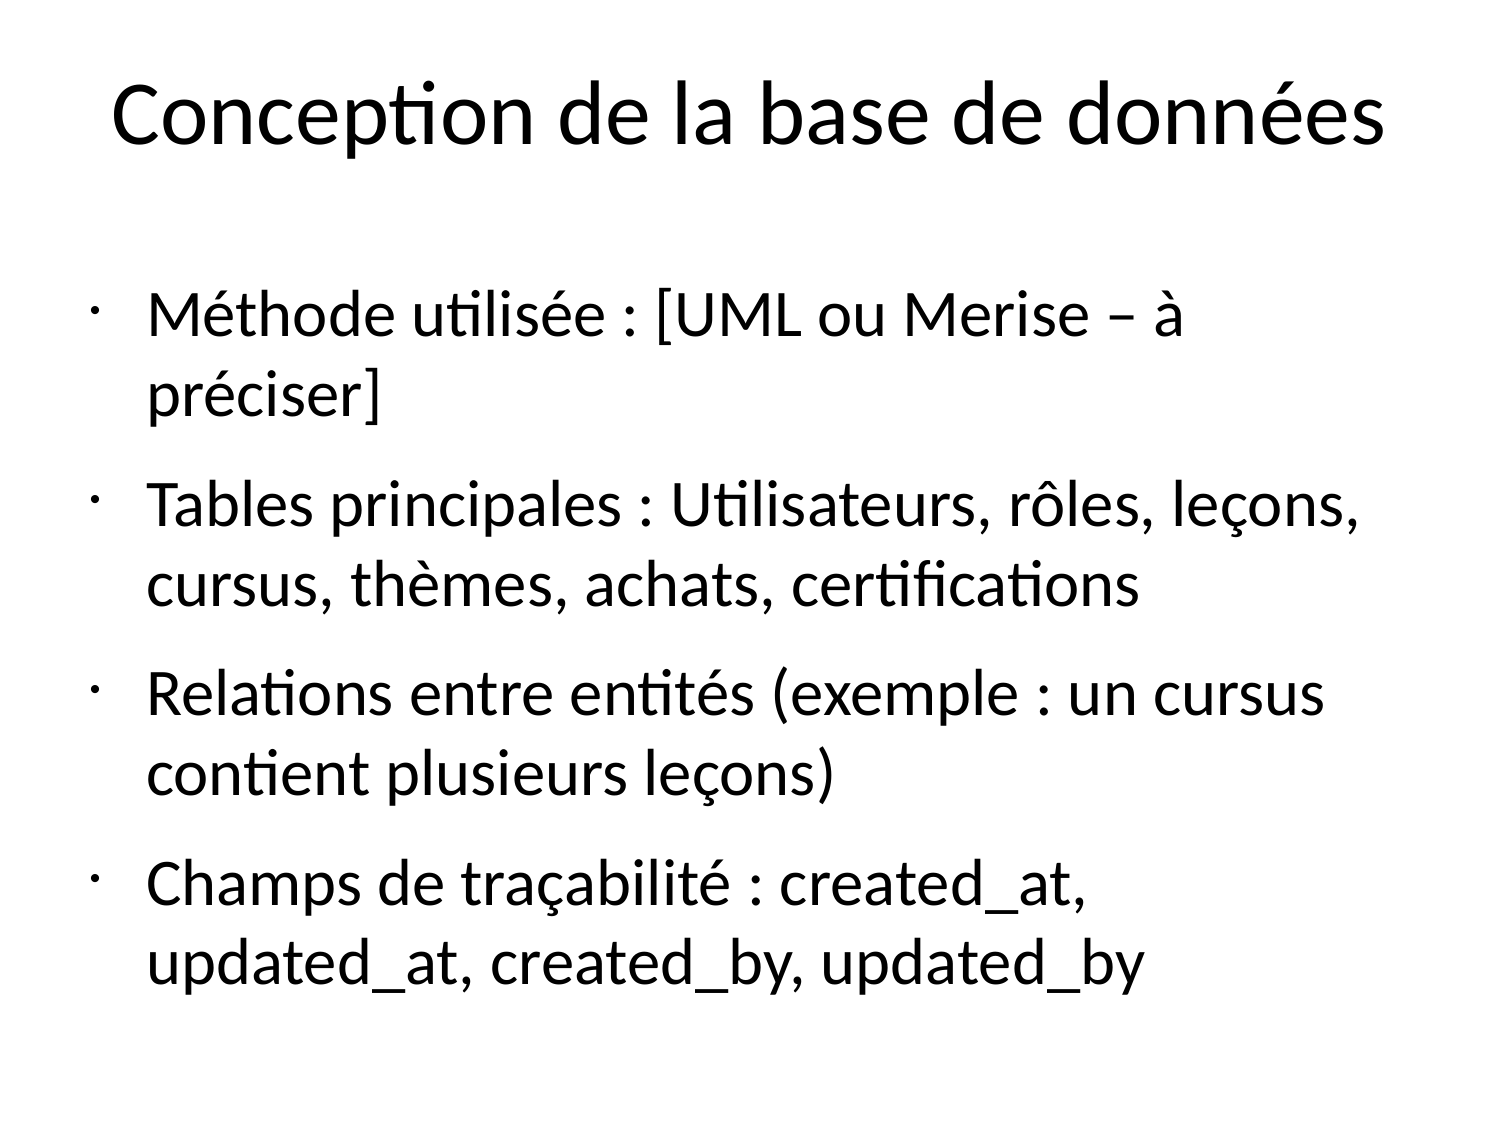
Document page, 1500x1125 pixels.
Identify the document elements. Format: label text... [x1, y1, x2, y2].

list Méthode utilisée : [UML ou Merise – à préciser] Tables principales : Utilisateurs, rôles, leçons, cursus, thèmes, achats, certifications Relations entre entités (exemple : un cursus contient plusieurs leçons) Champs de traçabilité : created_at, updated_at, created_by, updated_by [75, 262, 1425, 1005]
title Conception de la base de données [75, 45, 1425, 233]
